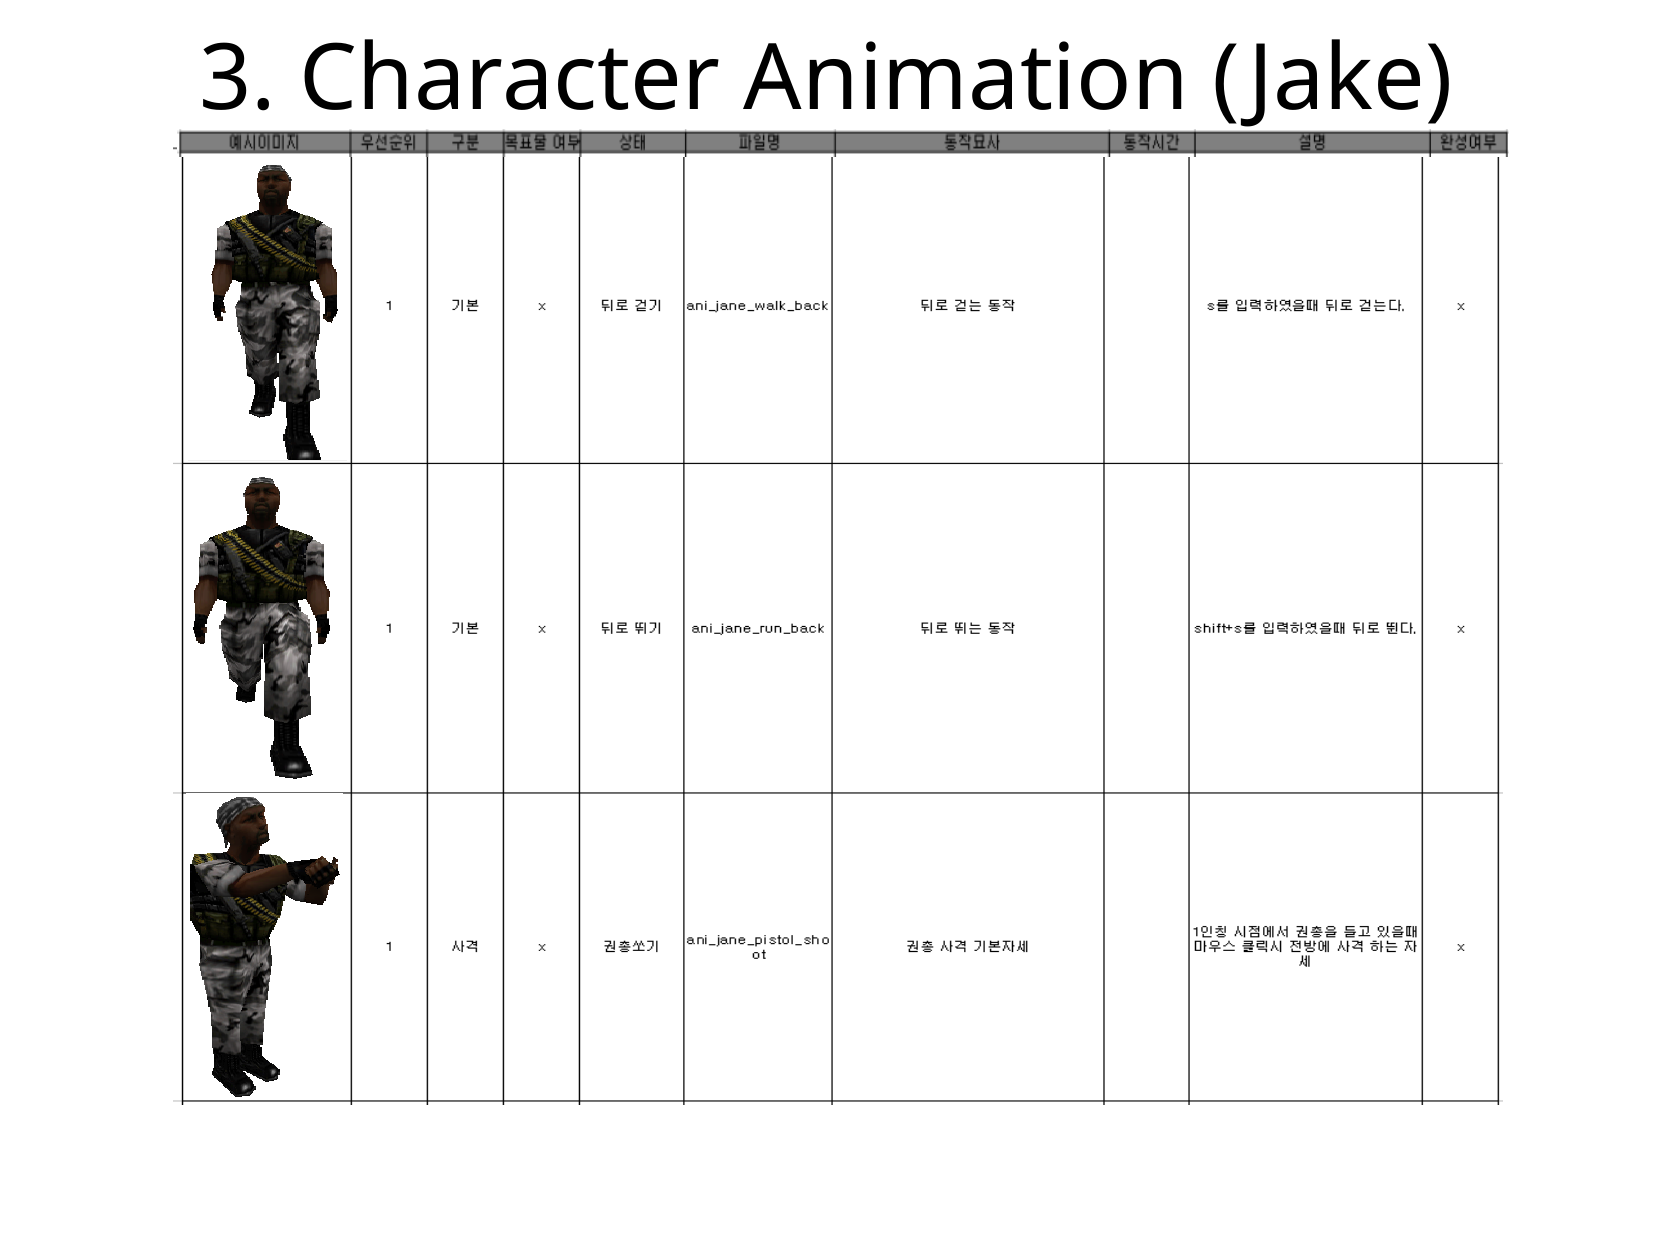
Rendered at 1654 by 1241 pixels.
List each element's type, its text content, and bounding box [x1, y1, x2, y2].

title 3. Character Animation (Jake) [82, 17, 1571, 130]
picture [173, 129, 1509, 1105]
